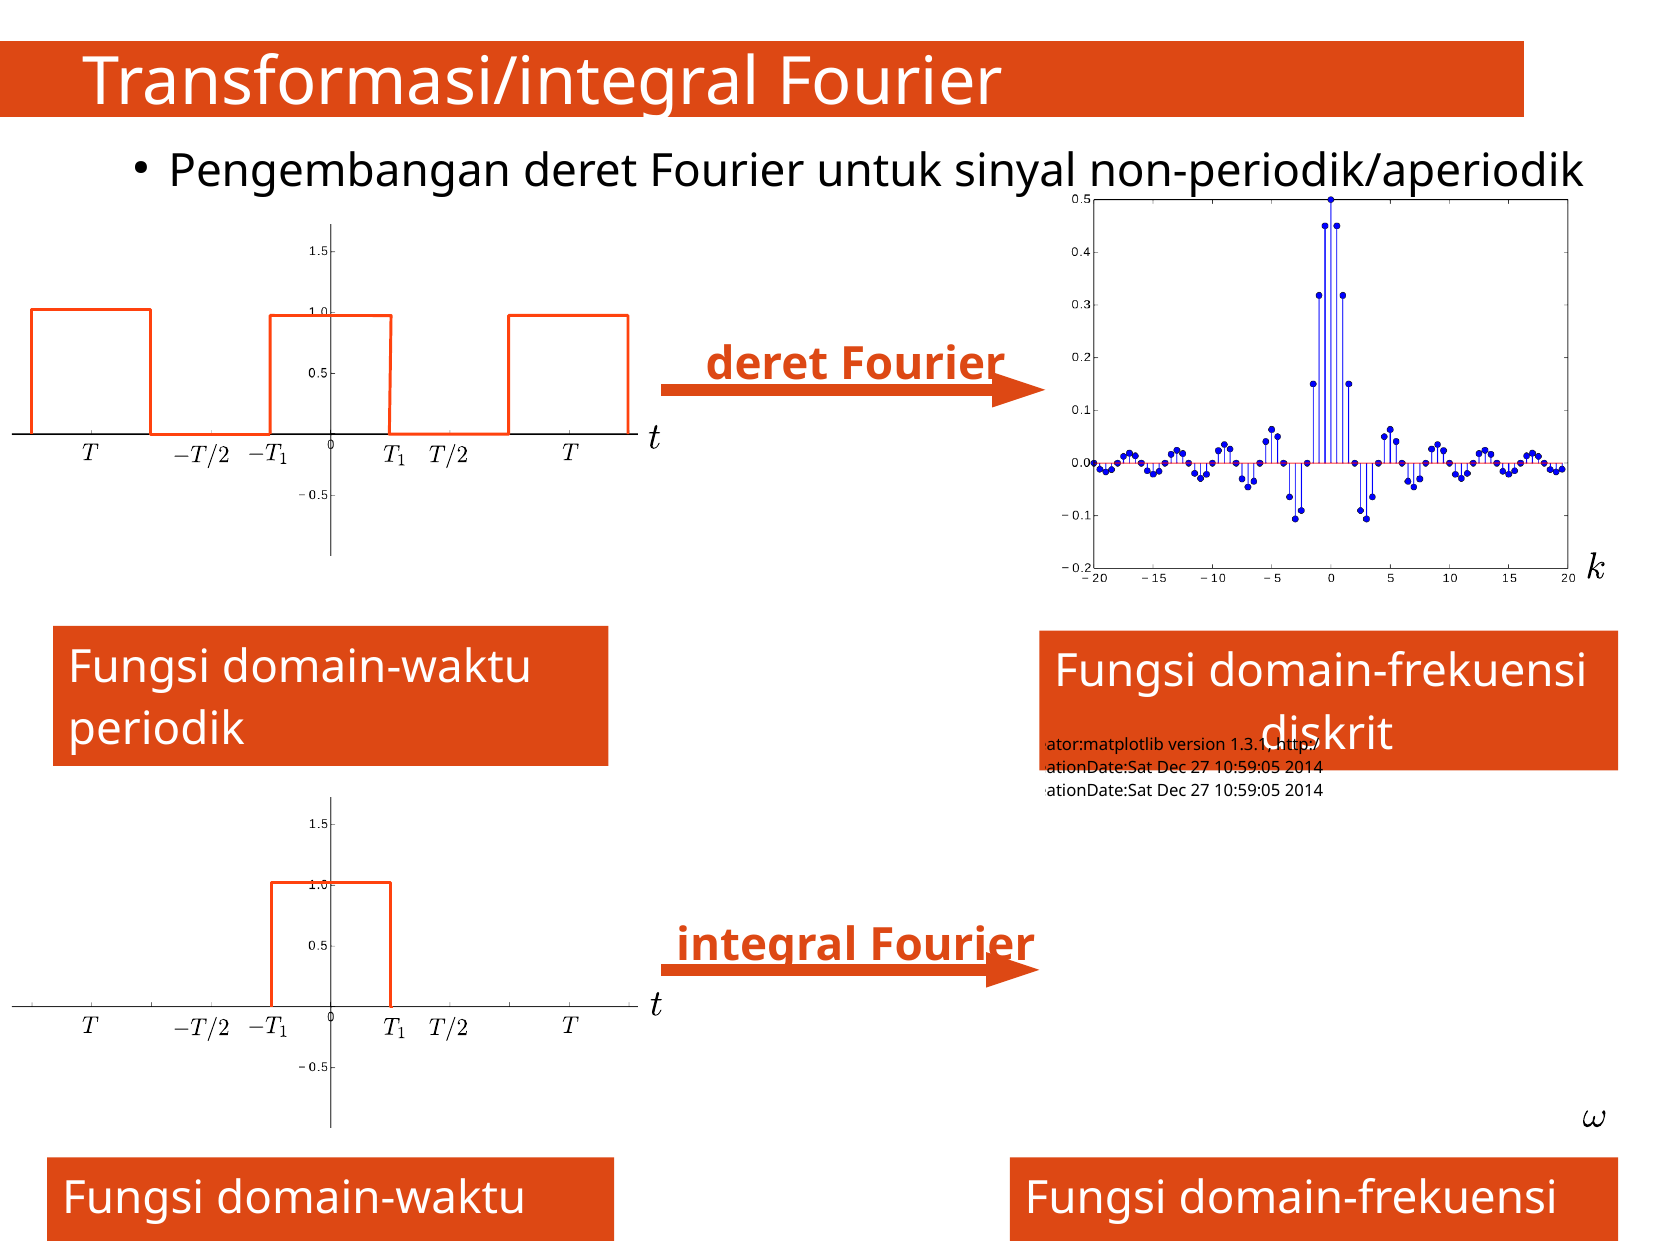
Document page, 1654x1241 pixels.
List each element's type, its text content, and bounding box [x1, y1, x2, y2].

text_box Fungsi domain-waktu aperiodik [47, 1157, 615, 1224]
text_box [647, 424, 662, 449]
text_box [562, 443, 580, 461]
text_box Fungsi domain-frekuensi kontinu [1009, 1157, 1619, 1224]
text_box deret Fourier [690, 323, 969, 390]
text_box Fungsi domain-waktu periodik [53, 625, 609, 697]
picture [11, 797, 638, 1128]
text_box [172, 1016, 230, 1042]
text_box [1441, 41, 1524, 117]
text_box Fungsi domain-frekuensi diskrit [1039, 630, 1619, 697]
text_box integral Fourier [661, 903, 989, 970]
text_box [649, 991, 664, 1016]
picture [1062, 194, 1575, 582]
picture [1045, 731, 1596, 1146]
text_box [562, 1016, 580, 1033]
text_box [1582, 1110, 1608, 1128]
text_box [428, 1016, 469, 1041]
text_box [82, 443, 99, 461]
picture [11, 224, 638, 556]
text_box [428, 443, 469, 469]
text_box Pengembangan deret Fourier untuk sinyal non-periodik/aperiodik [118, 129, 1607, 248]
text_box [82, 1016, 99, 1033]
text_box [172, 444, 230, 469]
text_box Transformasi/integral Fourier [82, 41, 1441, 117]
text_box [0, 41, 82, 117]
text_box [1585, 552, 1607, 579]
